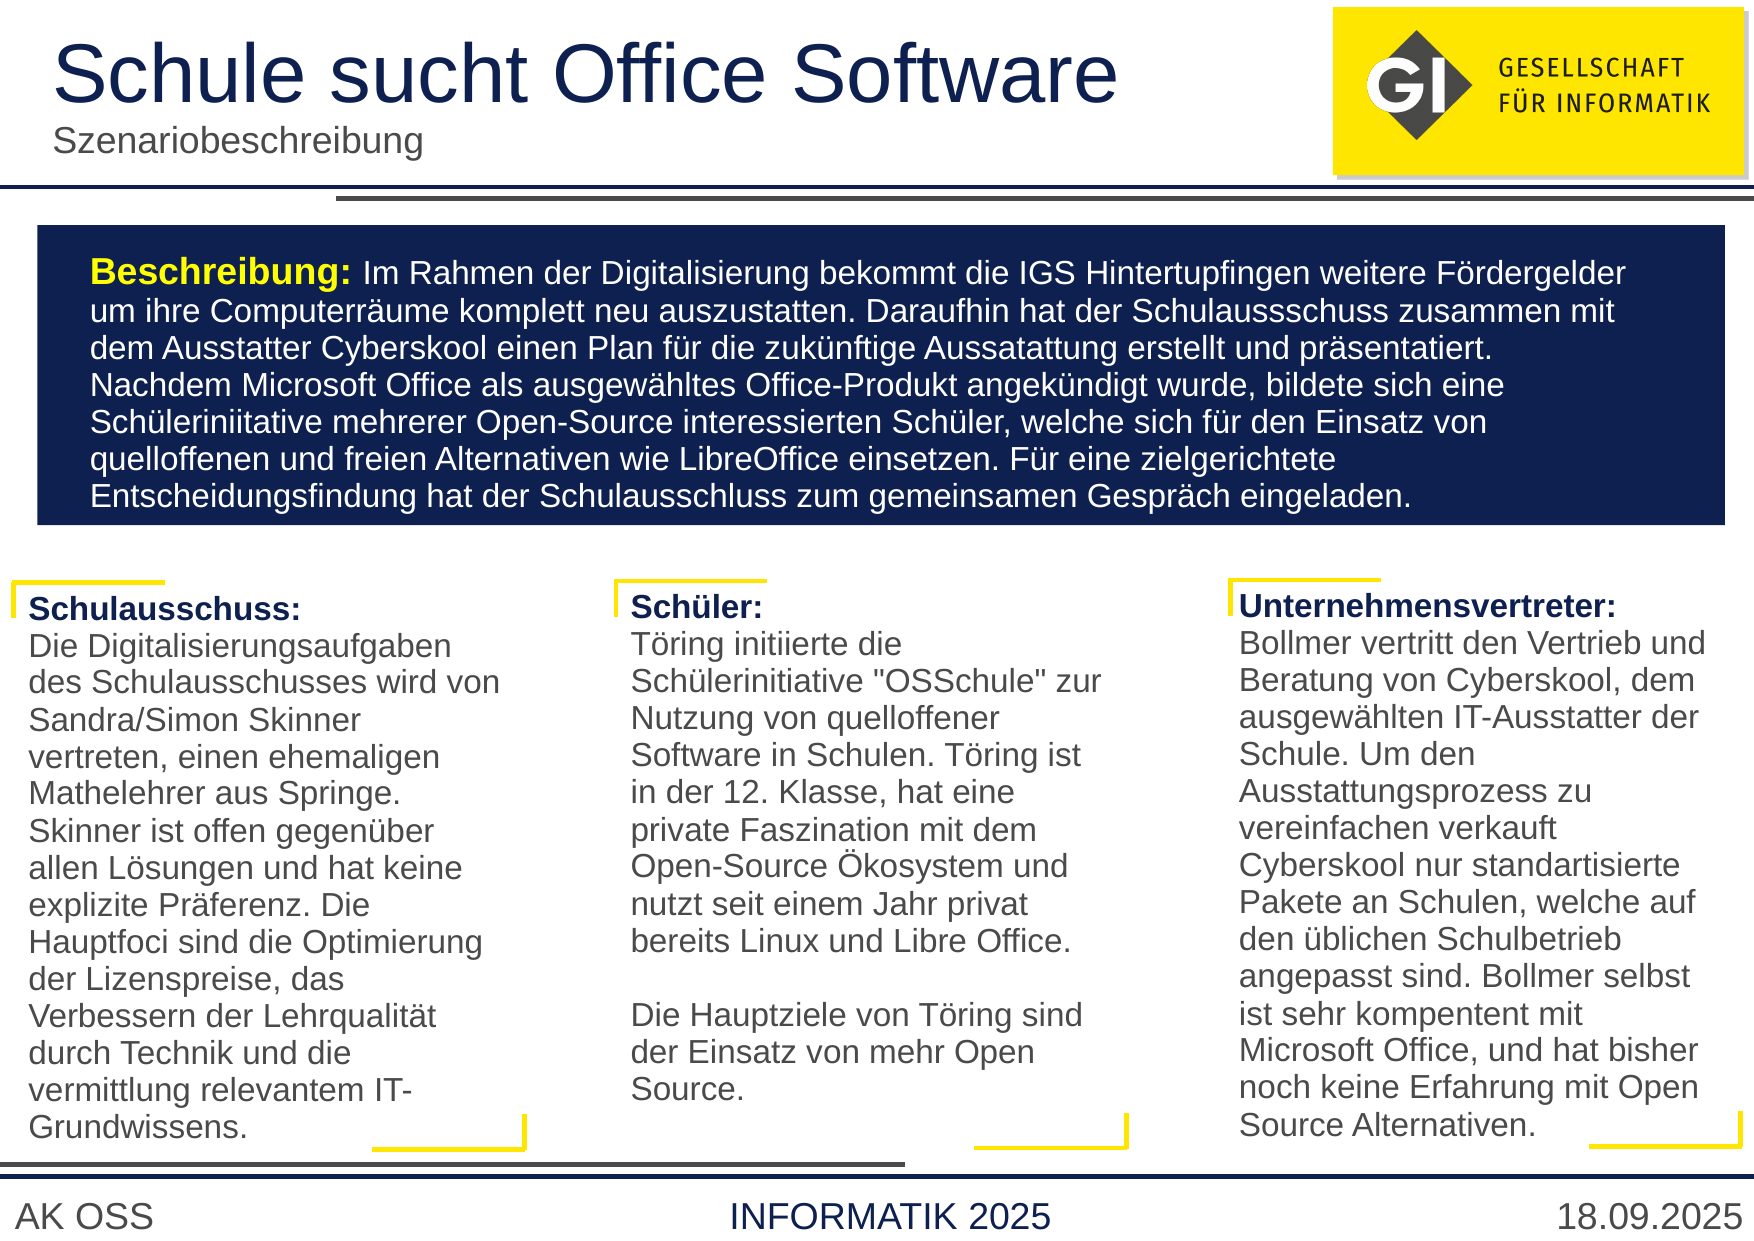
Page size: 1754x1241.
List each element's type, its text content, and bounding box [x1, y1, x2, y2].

text_box 18.09.2025 [1541, 1188, 1754, 1241]
text_box Unternehmensvertreter: Bollmer vertritt den Vertrieb und Beratung von Cyberskool, dem ausgewählten IT-Ausstatter der Schule. Um den Ausstattungsprozess zu vereinfachen verkauft Cyberskool nur standartisierte Pakete an Schulen, welche auf den üblichen Schulbetrieb angepasst sind. Bollmer selbst ist sehr kompentent mit Microsoft Office, und hat bisher noch keine Erfahrung mit Open Source Alternativen. [1224, 580, 1735, 1151]
text_box AK OSS [0, 1188, 170, 1241]
text_box Schüler: Töring initiierte die Schülerinitiative "OSSchule" zur Nutzung von quelloffener Software in Schulen. Töring ist in der 12. Klasse, hat eine private Faszination mit dem Open-Source Ökosystem und nutzt seit einem Jahr privat bereits Linux und Libre Office. Die Hauptziele von Töring sind der Einsatz von mehr Open Source. [615, 720, 1127, 1152]
picture [1367, 30, 1710, 140]
text_box [1332, 7, 1744, 176]
text_box Beschreibung: Im Rahmen der Digitalisierung bekommt die IGS Hintertupfingen weitere Fördergelder um ihre Computerräume komplett neu auszustatten. Daraufhin hat der Schulaussschuss zusammen mit dem Ausstatter Cyberskool einen Plan für die zukünftige Aussatattung erstellt und präsentatiert. Nachdem Microsoft Office als ausgewähltes Office-Produkt angekündigt wurde, bildete sich eine Schüleriniitative mehrerer Open-Source interessierten Schüler, welche sich für den Einsatz von quelloffenen und freien Alternativen wie LibreOffice einsetzen. Für eine zielgerichtete Entscheidungsfindung hat der Schulausschluss zum gemeinsamen Gespräch eingeladen. [75, 243, 1688, 720]
text_box [37, 225, 1725, 526]
text_box INFORMATIK 2025 [714, 1188, 1067, 1241]
text_box Schulausschuss: Die Digitalisierungsaufgaben des Schulausschusses wird von Sandra/Simon Skinner vertreten, einen ehemaligen Mathelehrer aus Springe. Skinner ist offen gegenüber allen Lösungen und hat keine explizite Präferenz. Die Hauptfoci sind die Optimierung der Lizenspreise, das Verbessern der Lehrqualität durch Technik und die vermittlung relevantem IT-Grundwissens. [13, 582, 525, 1190]
text_box Schule sucht Office Software Szenariobeschreibung [37, 19, 1313, 170]
